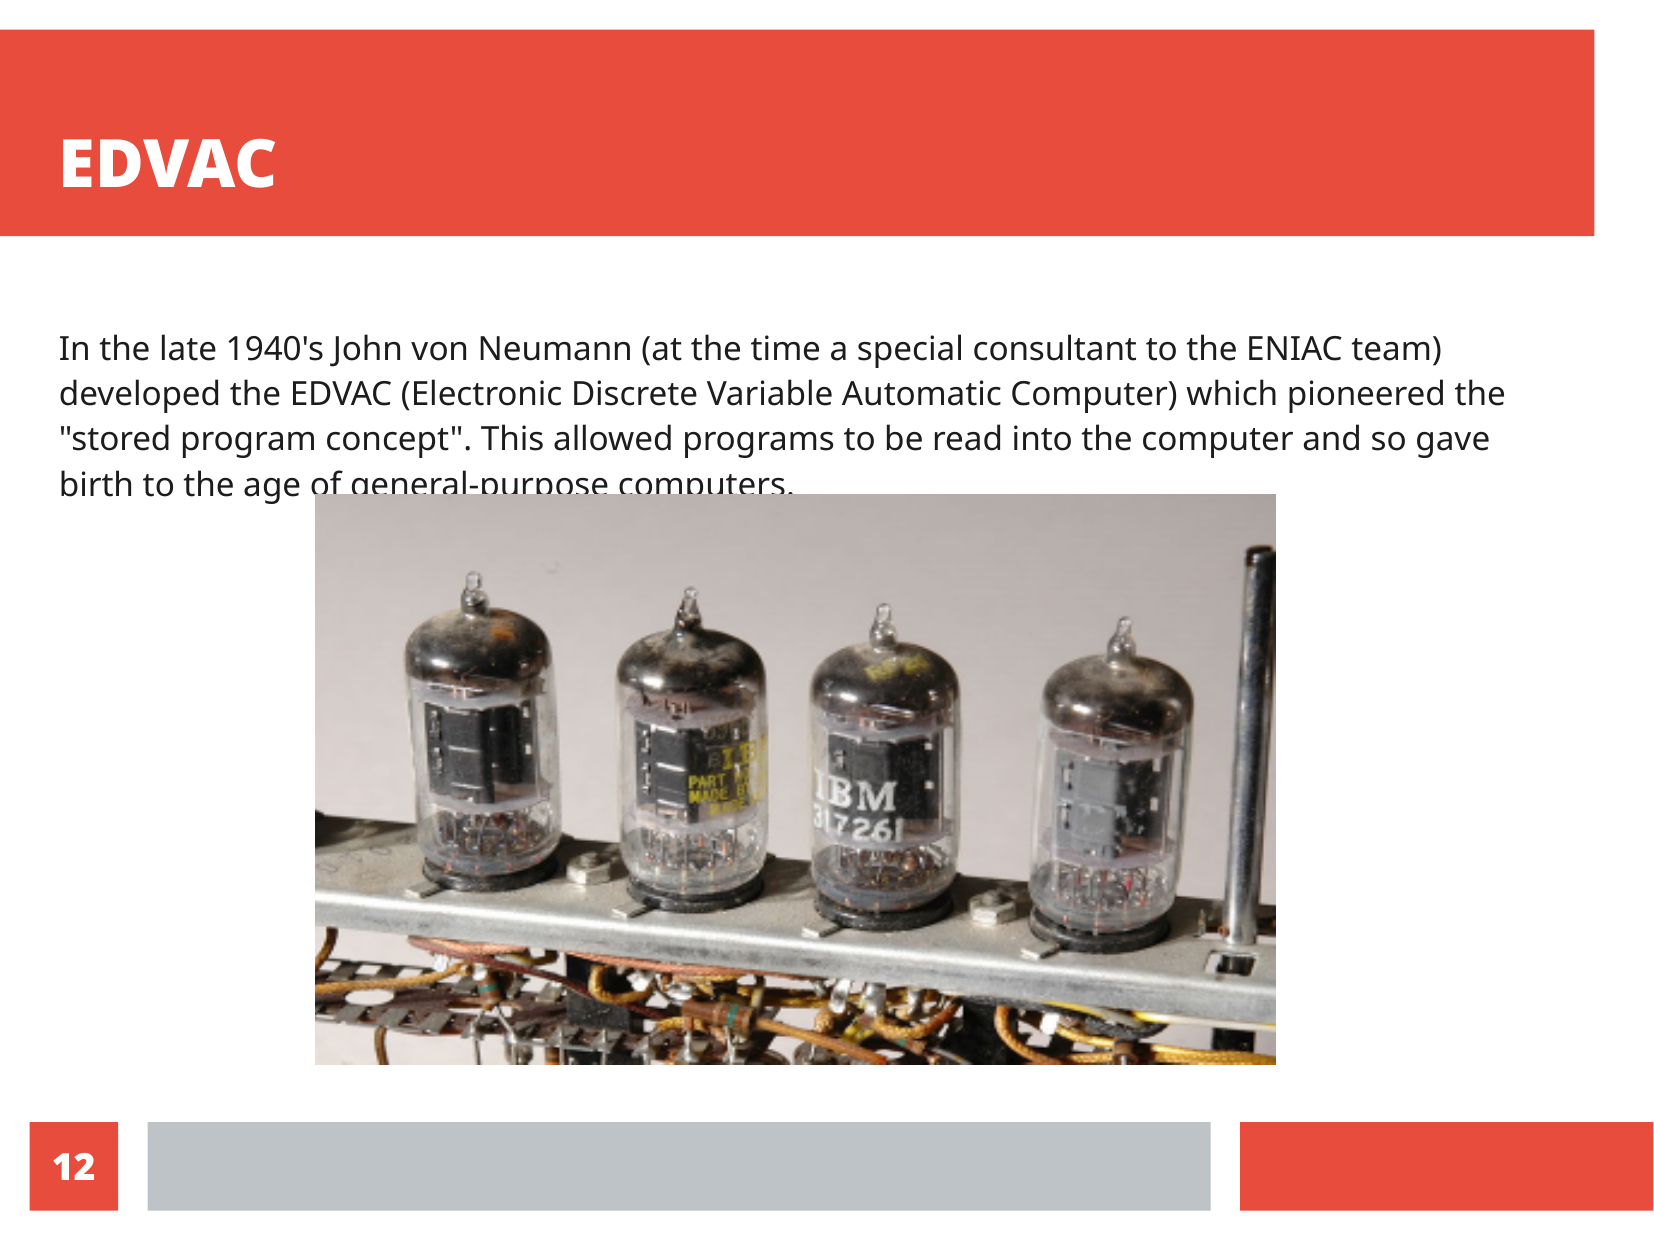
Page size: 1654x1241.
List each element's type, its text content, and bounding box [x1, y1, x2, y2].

picture [315, 494, 1276, 1066]
title EDVAC [59, 59, 1595, 207]
list In the late 1940's John von Neumann (at the time a special consultant to the ENIAC team) developed the EDVAC (Electronic Discrete Variable Automatic Computer) which pioneered the "stored program concept". This allowed programs to be read into the computer and so gave birth to the age of general-purpose computers. [59, 324, 1565, 1093]
